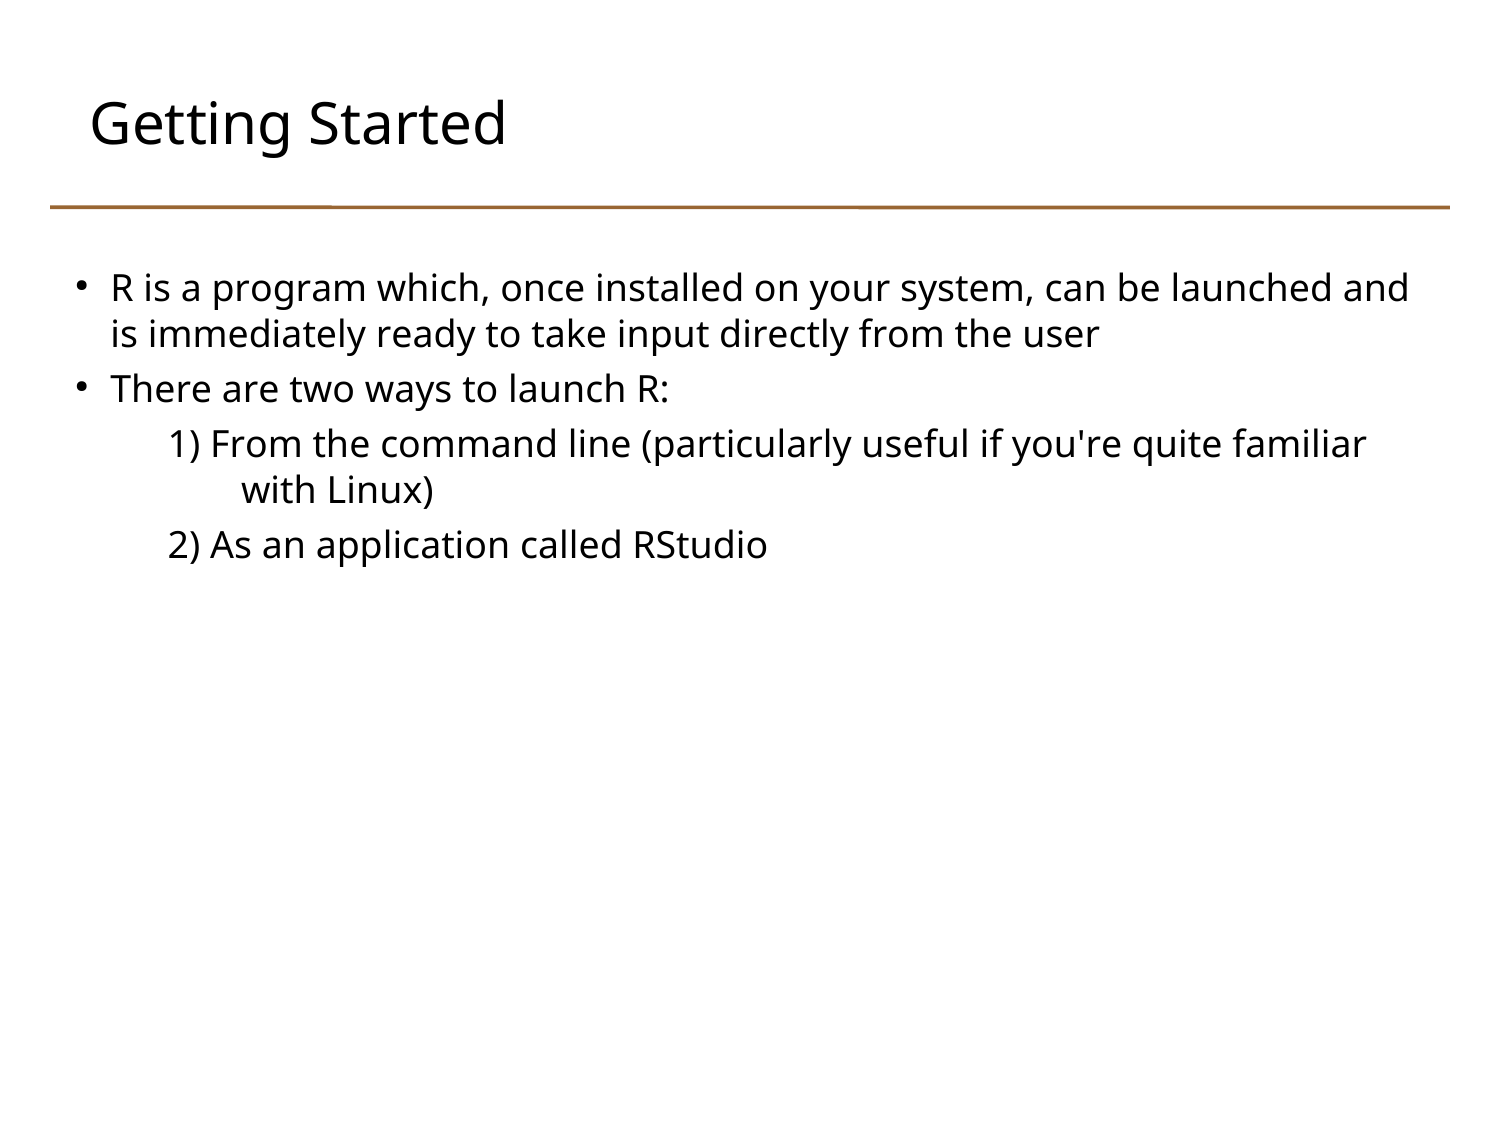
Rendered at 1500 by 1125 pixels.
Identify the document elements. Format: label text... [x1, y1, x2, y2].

list R is a program which, once installed on your system, can be launched and is immediately ready to take input directly from the user There are two ways to launch R: From the command line (particularly useful if you're quite familiar with Linux) As an application called RStudio [75, 263, 1422, 1006]
text_box Getting Started [75, 26, 1425, 215]
